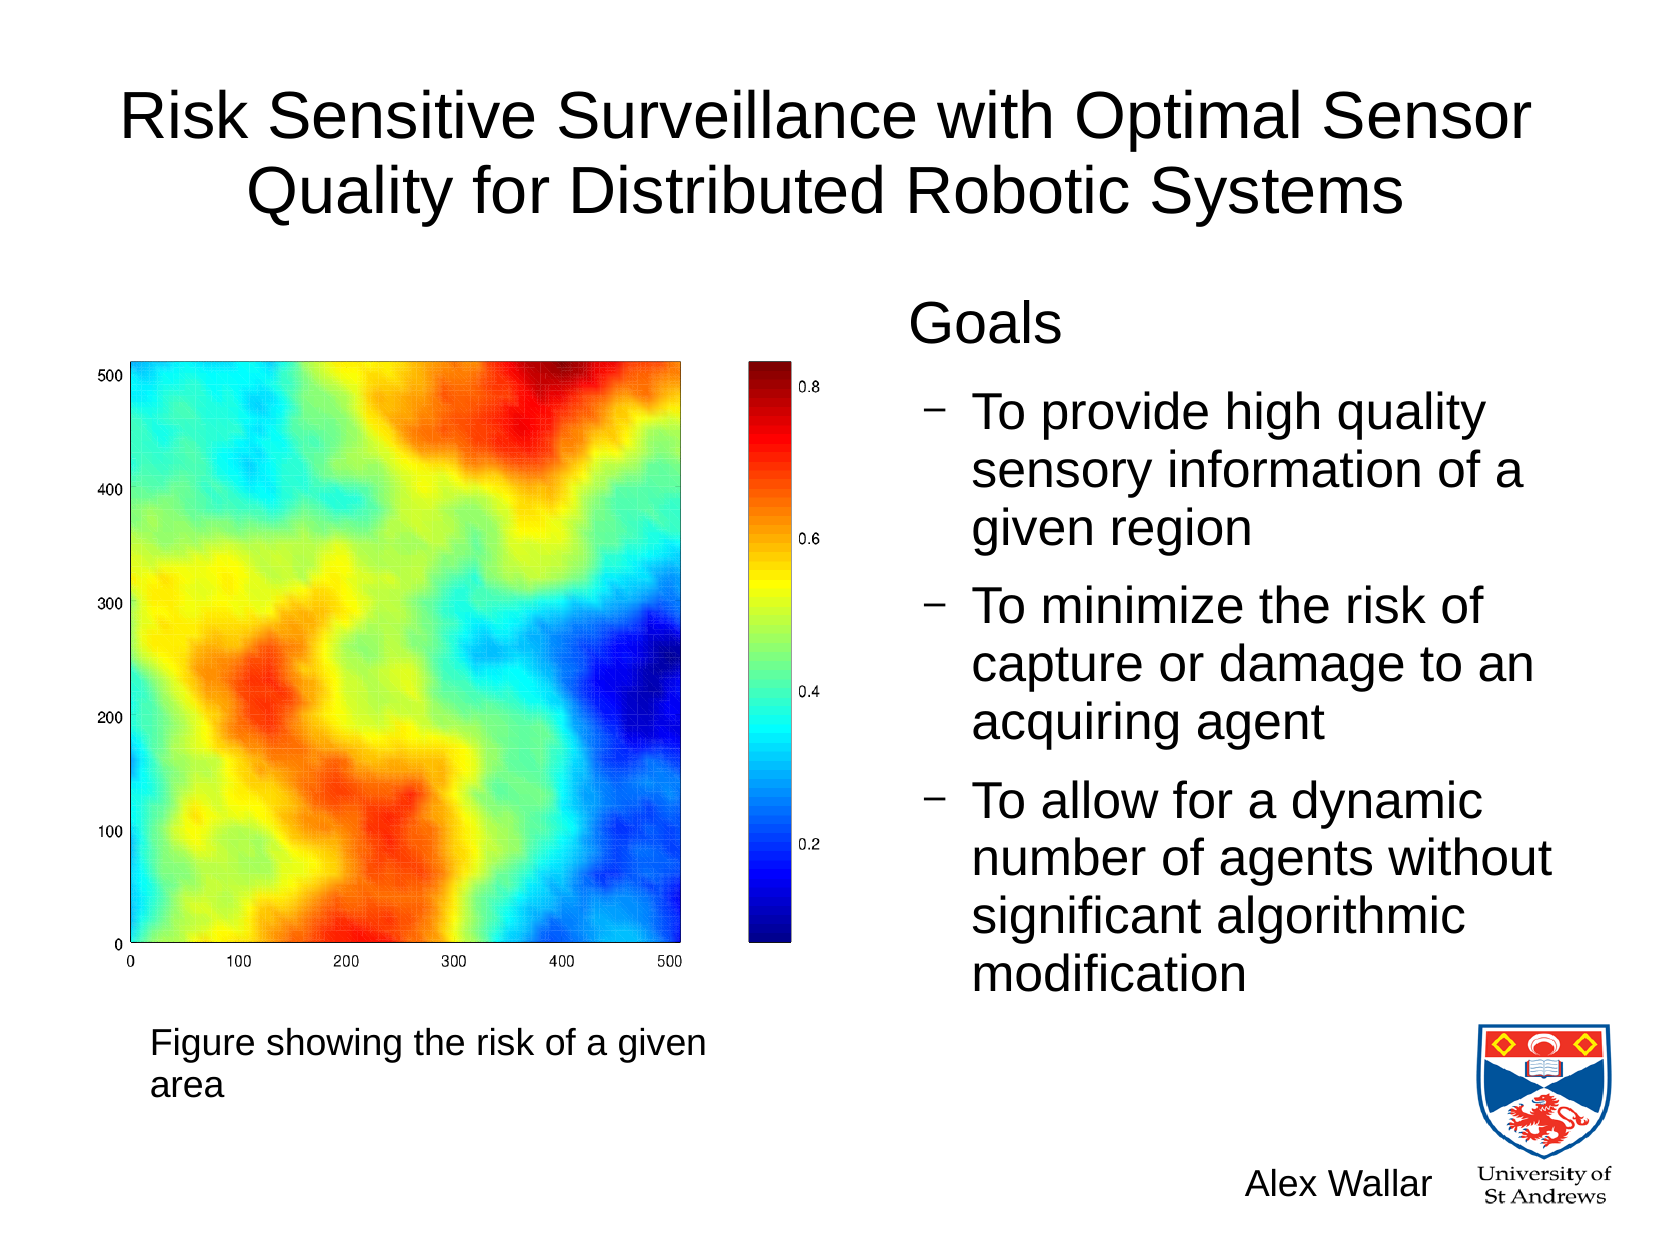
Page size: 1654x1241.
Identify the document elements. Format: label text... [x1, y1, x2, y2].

title Risk Sensitive Surveillance with Optimal Sensor Quality for Distributed Robotic Systems [82, 49, 1571, 257]
text_box Alex Wallar [1230, 1155, 1455, 1212]
picture [1455, 1009, 1636, 1217]
list Goals To provide high quality sensory information of a given region To minimize the risk of capture or damage to an acquiring agent To allow for a dynamic number of agents without significant algorithmic modification [845, 290, 1572, 1010]
picture [15, 308, 902, 1021]
text_box Figure showing the risk of a given area [135, 1021, 766, 1114]
